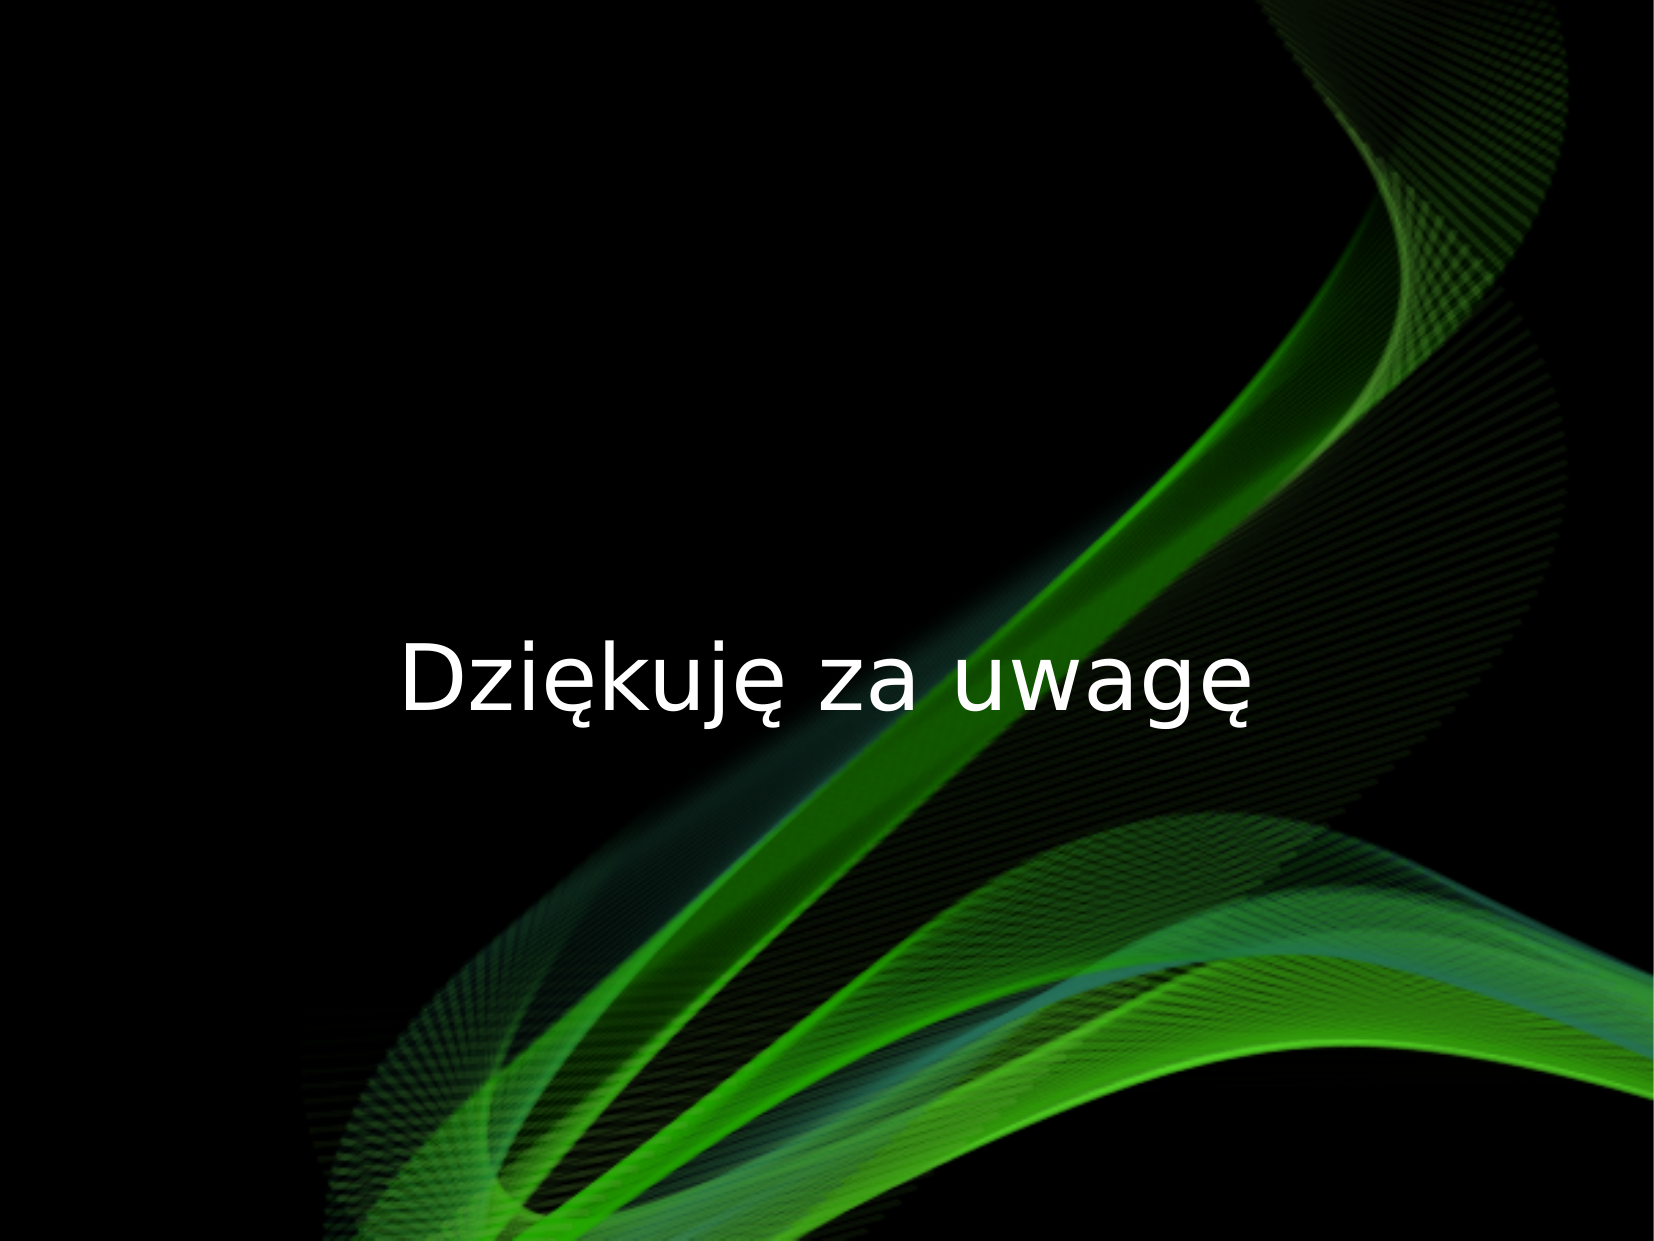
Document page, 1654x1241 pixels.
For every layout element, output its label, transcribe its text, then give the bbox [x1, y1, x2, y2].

picture [0, 0, 1654, 1241]
title Dziękuję za uwagę [82, 575, 1571, 783]
